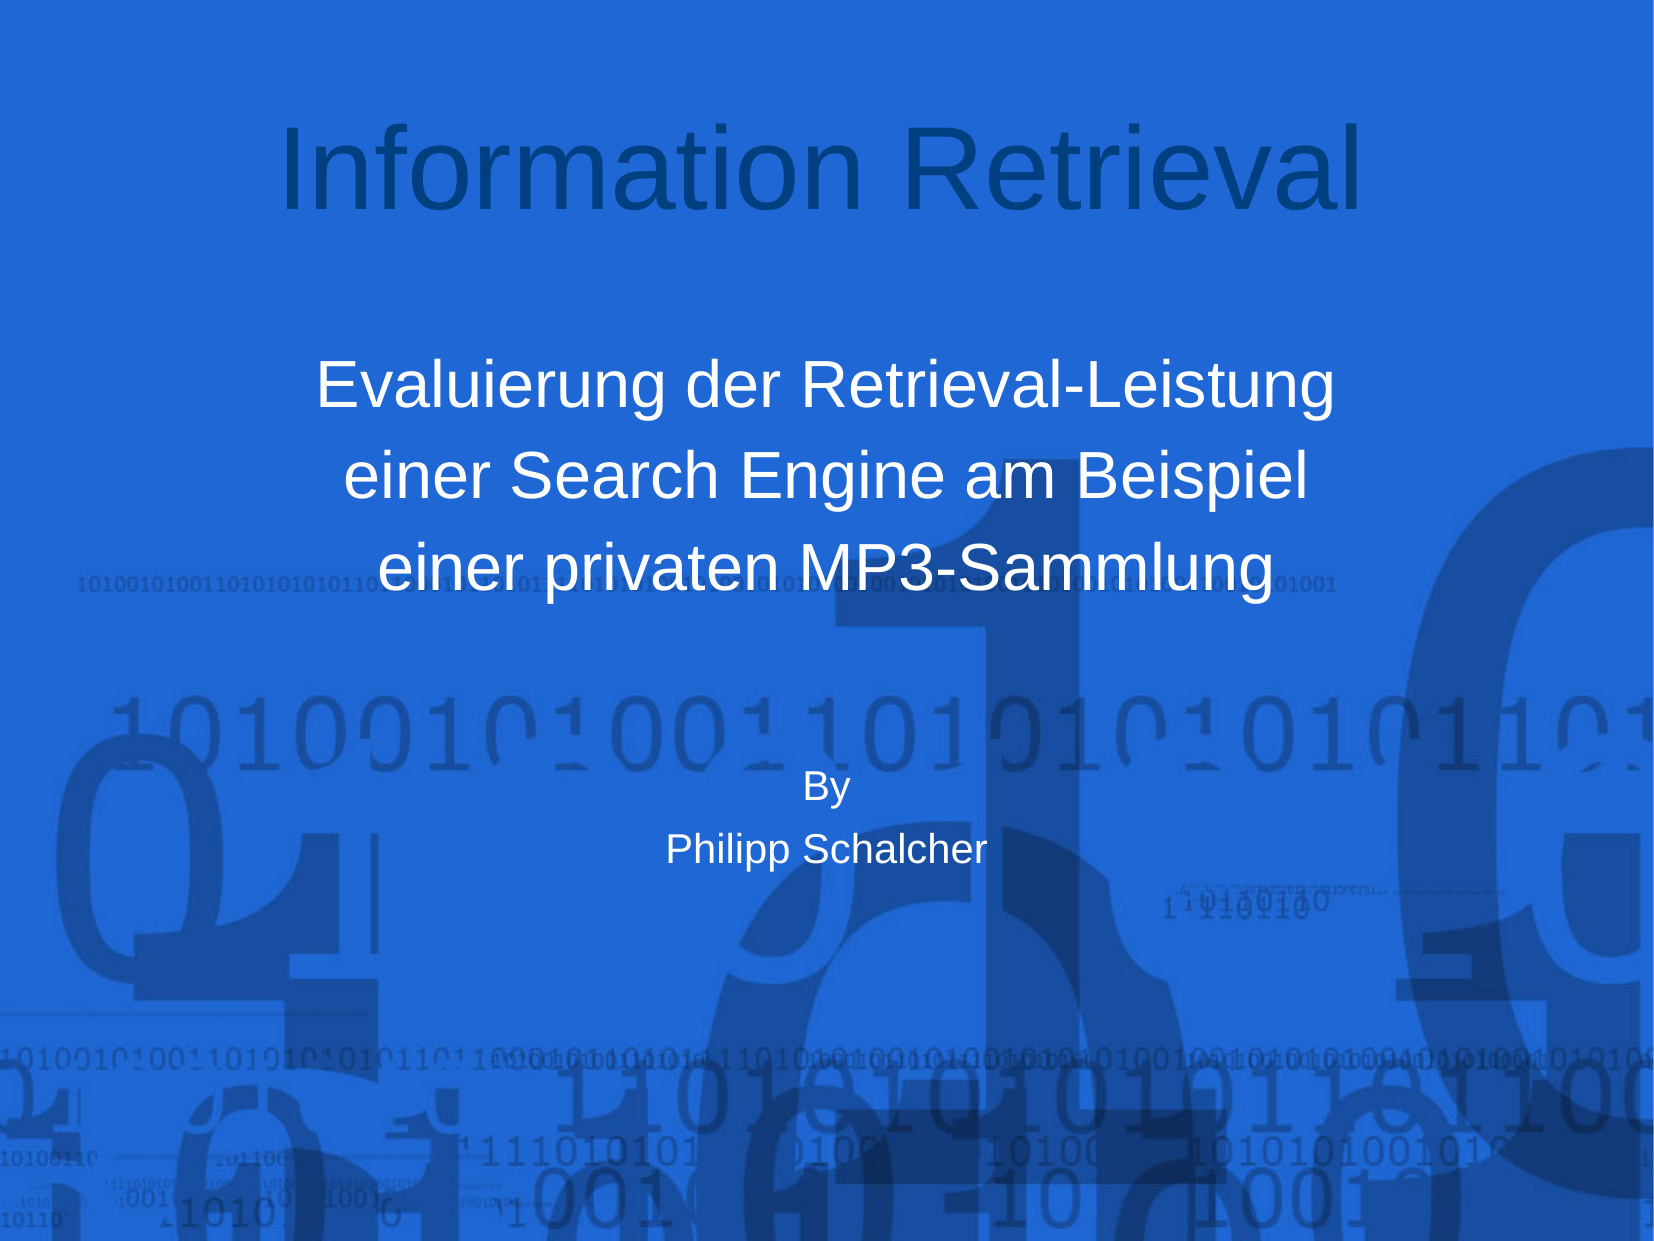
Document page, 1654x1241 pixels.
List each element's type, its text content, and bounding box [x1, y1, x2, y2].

picture [0, 0, 1654, 1241]
text_box By Philipp Schalcher [82, 720, 1571, 915]
subtitle Evaluierung der Retrieval-Leistung einer Search Engine am Beispiel einer privaten MP3-Sammlung [82, 290, 1571, 662]
title Information Retrieval [118, 35, 1524, 290]
